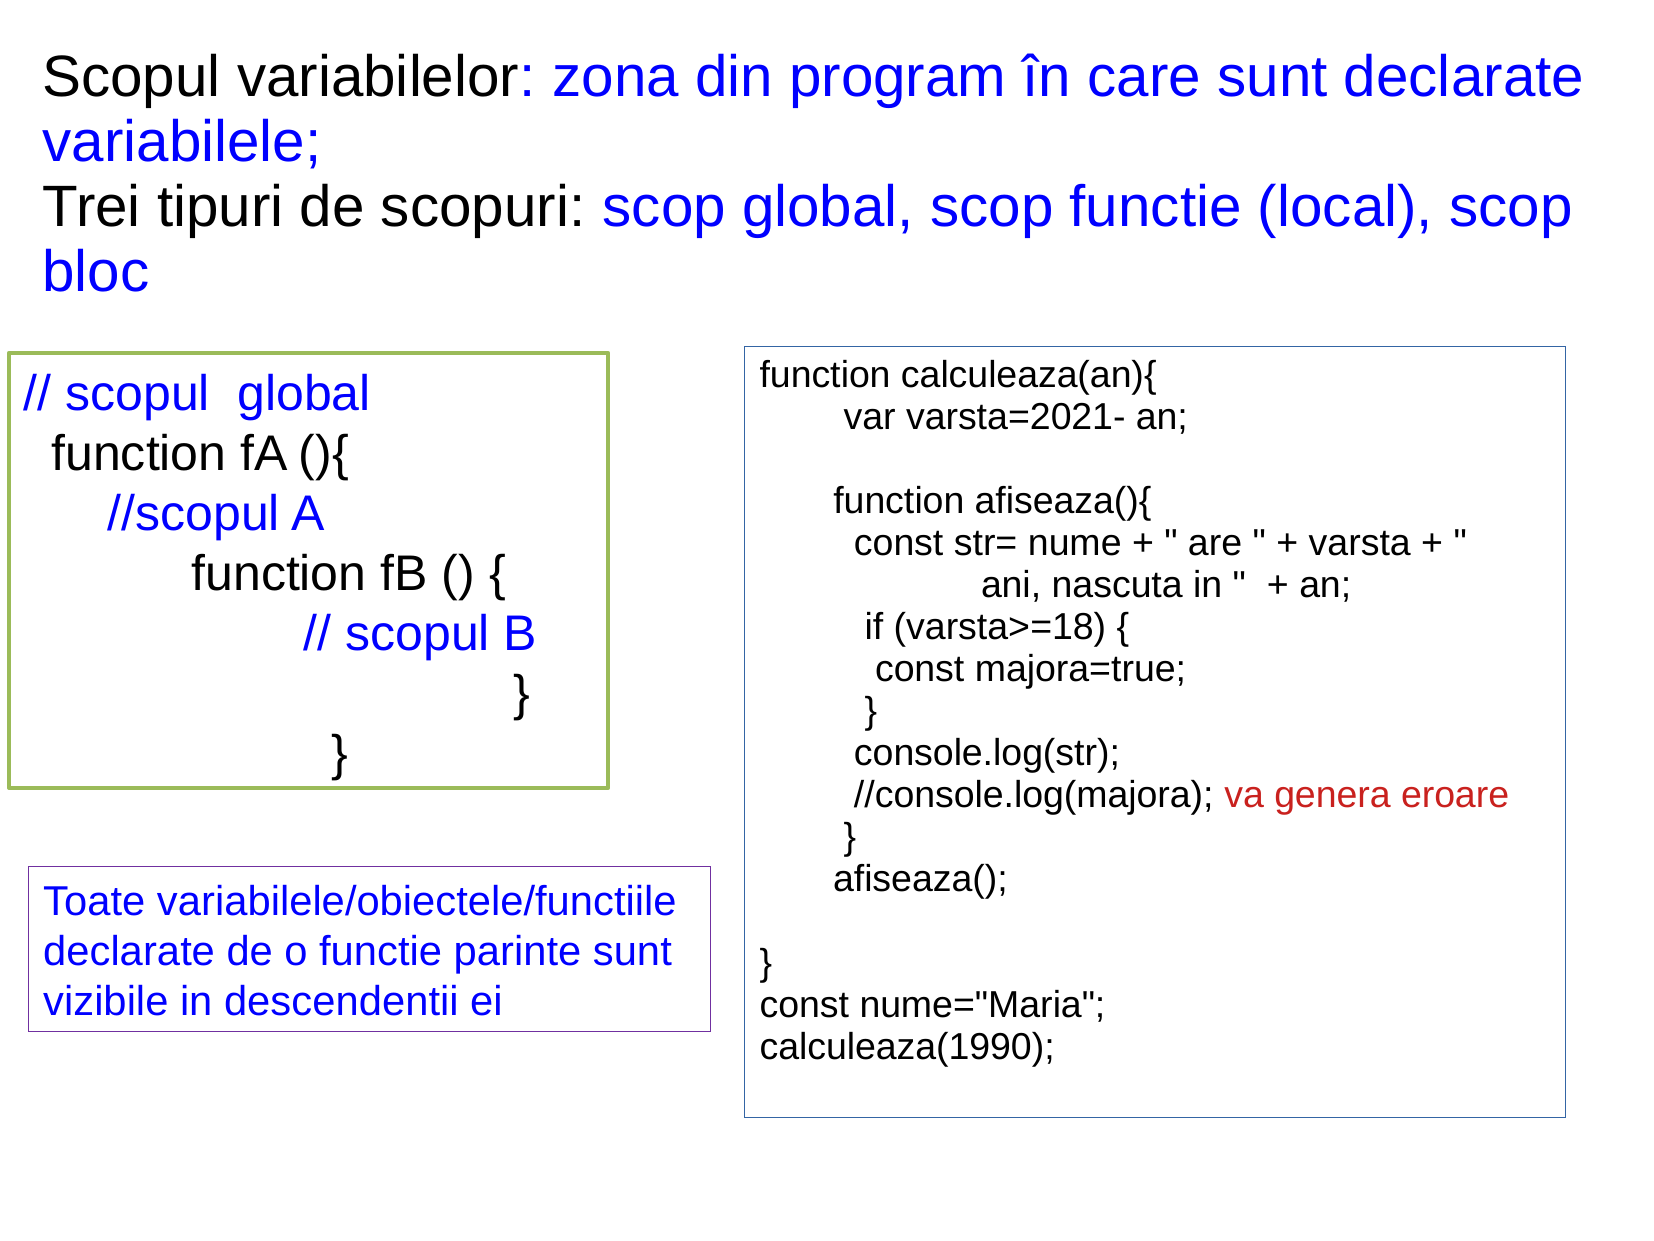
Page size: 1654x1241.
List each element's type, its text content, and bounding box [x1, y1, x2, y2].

text_box function calculeaza(an){ var varsta=2021- an; function afiseaza(){ const str= nume + " are " + varsta + " ani, nascuta in " + an; if (varsta>=18) { const majora=true; } console.log(str); //console.log(majora); va genera eroare } afiseaza(); } const nume="Maria"; calculeaza(1990); [744, 346, 1566, 1118]
text_box Toate variabilele/obiectele/functiile declarate de o functie parinte sunt vizibile in descendentii ei [28, 866, 711, 1032]
text_box Scopul variabilelor: zona din program în care sunt declarate variabilele; Trei tipuri de scopuri: scop global, scop functie (local), scop bloc [27, 35, 1622, 311]
text_box // scopul global function fA (){ //scopul A function fB () { // scopul B } } [8, 352, 609, 788]
